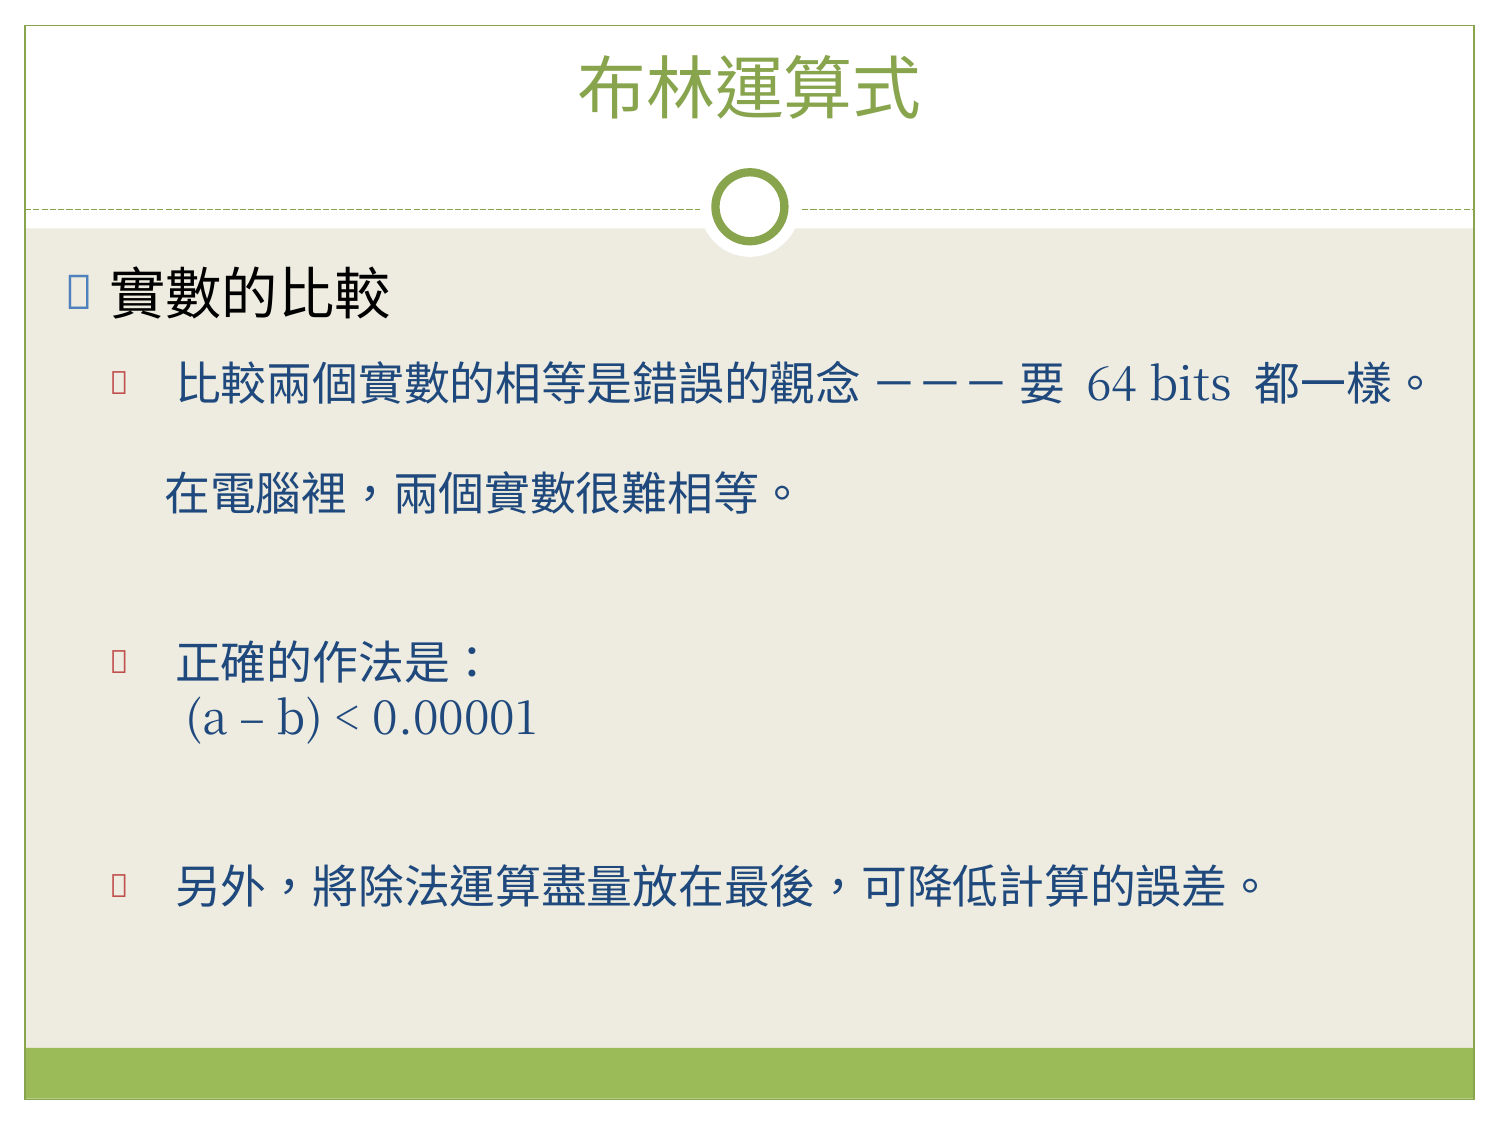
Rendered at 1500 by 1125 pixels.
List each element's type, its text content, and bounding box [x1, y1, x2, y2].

title 布林運算式 [49, 37, 1450, 162]
list 實數的比較 比較兩個實數的相等是錯誤的觀念 －－－ 要 64 bits 都一樣。 在電腦裡，兩個實數很難相等。 正確的作法是： (a – b) < 0.00001 另外，將除法運算盡量放在最後，可降低計算的誤差。 [49, 250, 1445, 1001]
